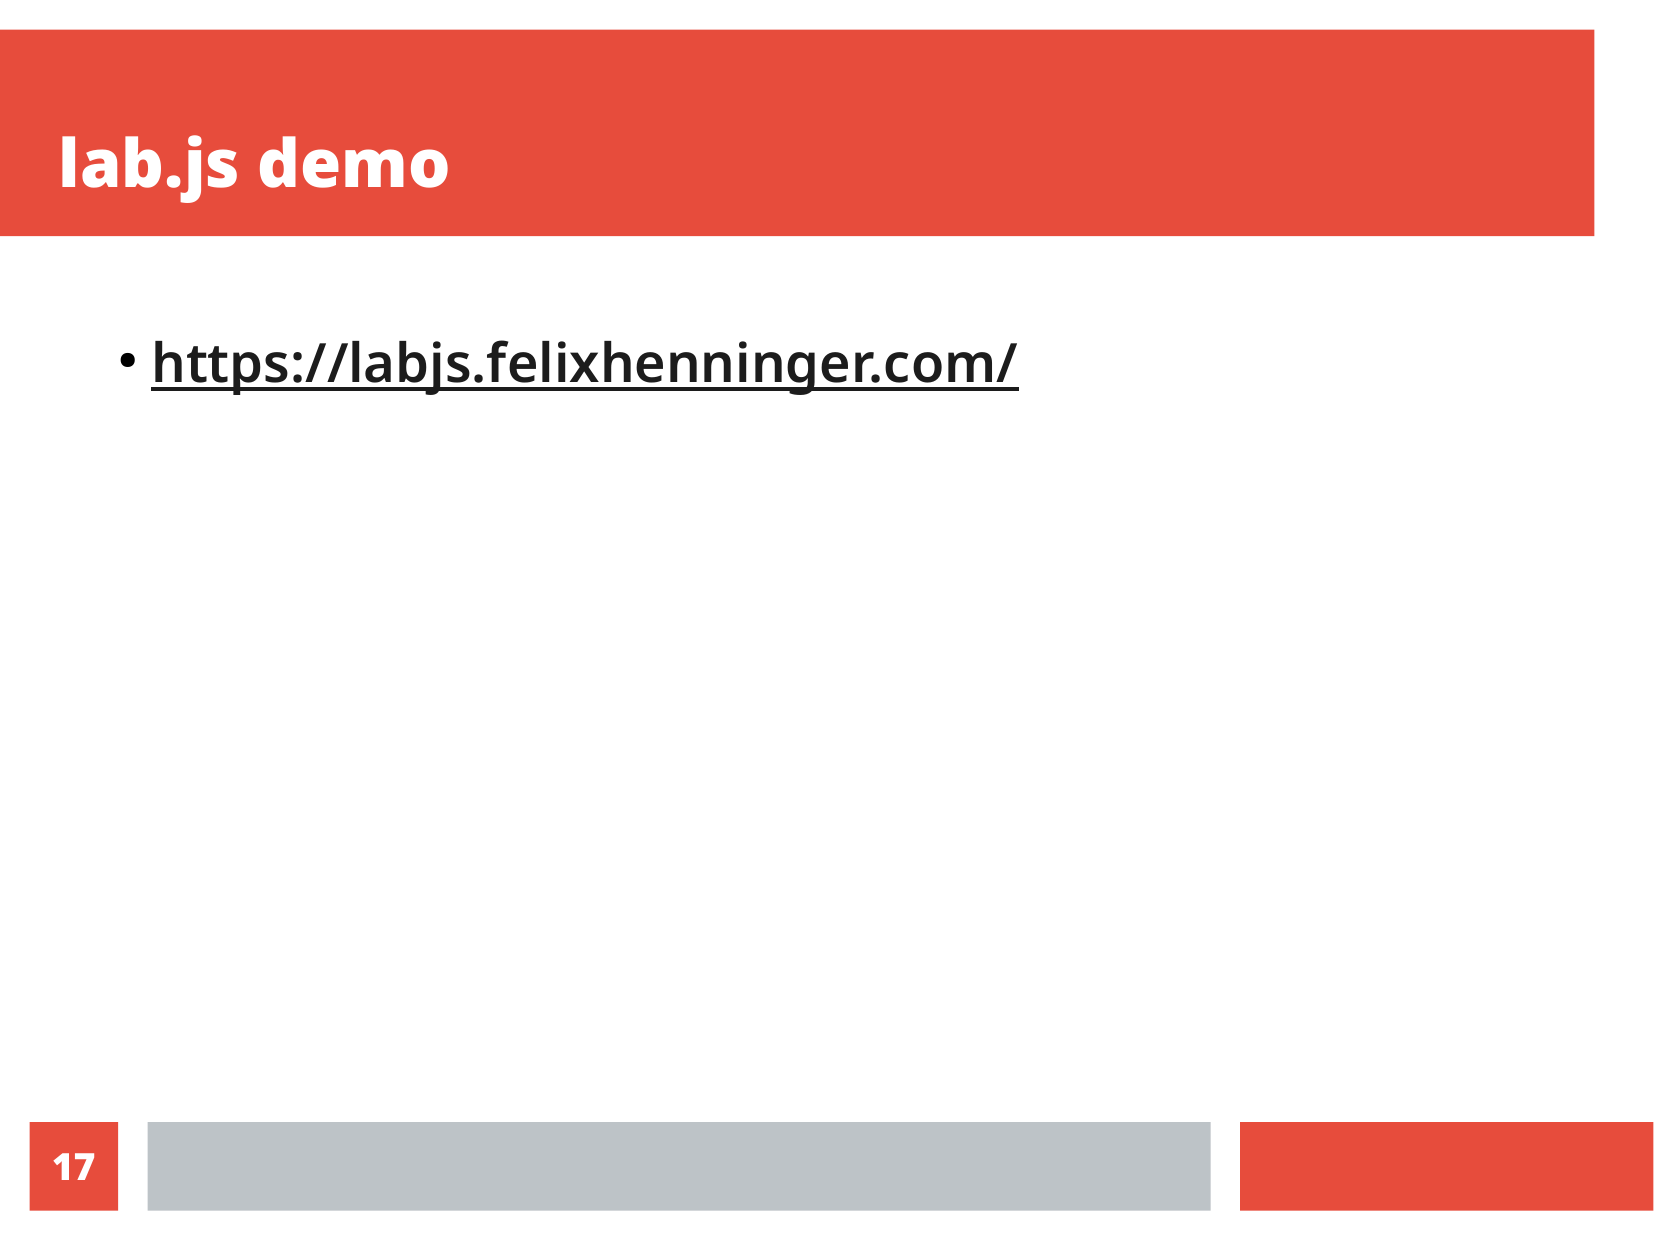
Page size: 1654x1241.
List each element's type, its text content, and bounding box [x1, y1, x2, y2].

title lab.js demo [59, 59, 1595, 207]
list https://labjs.felixhenninger.com/ [59, 324, 1565, 1093]
